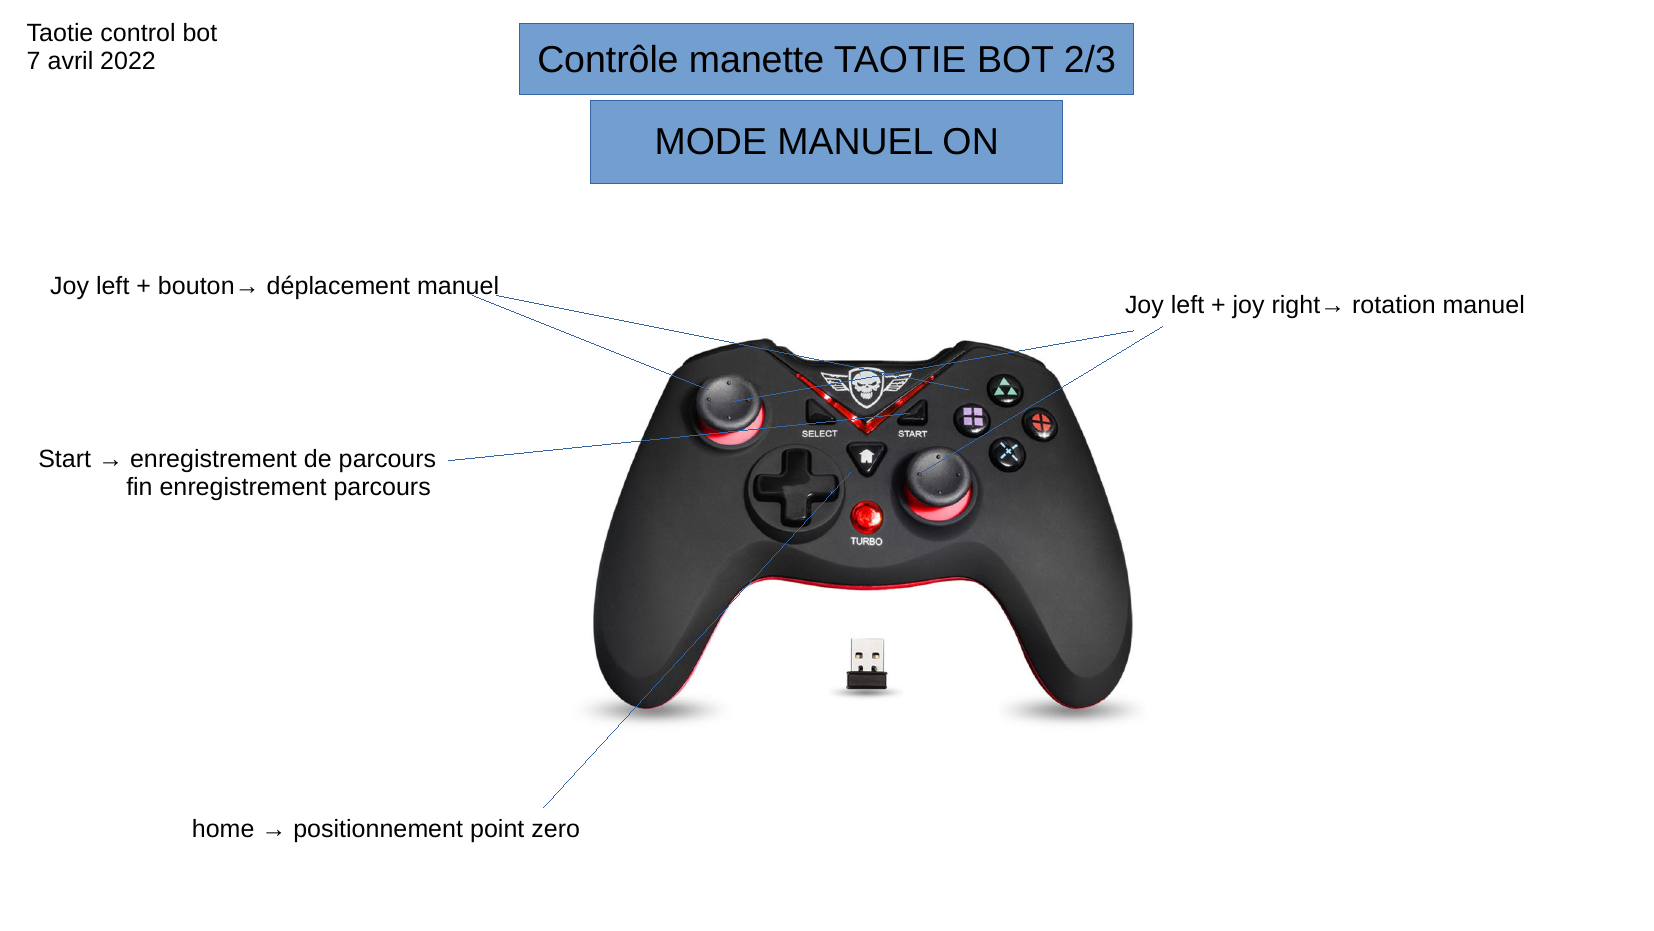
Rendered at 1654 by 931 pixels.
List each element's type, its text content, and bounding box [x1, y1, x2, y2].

text_box home → positionnement point zero [177, 807, 615, 851]
text_box MODE MANUEL ON [590, 100, 1063, 184]
text_box Contrôle manette TAOTIE BOT 2/3 [519, 23, 1134, 95]
text_box Start → enregistrement de parcours fin enregistrement parcours [23, 437, 851, 536]
picture [555, 212, 1163, 821]
text_box Joy left + bouton→ déplacement manuel [35, 264, 520, 308]
text_box Joy left + joy right→ rotation manuel [1110, 283, 1595, 327]
text_box Taotie control bot 7 avril 2022 [11, 11, 284, 83]
